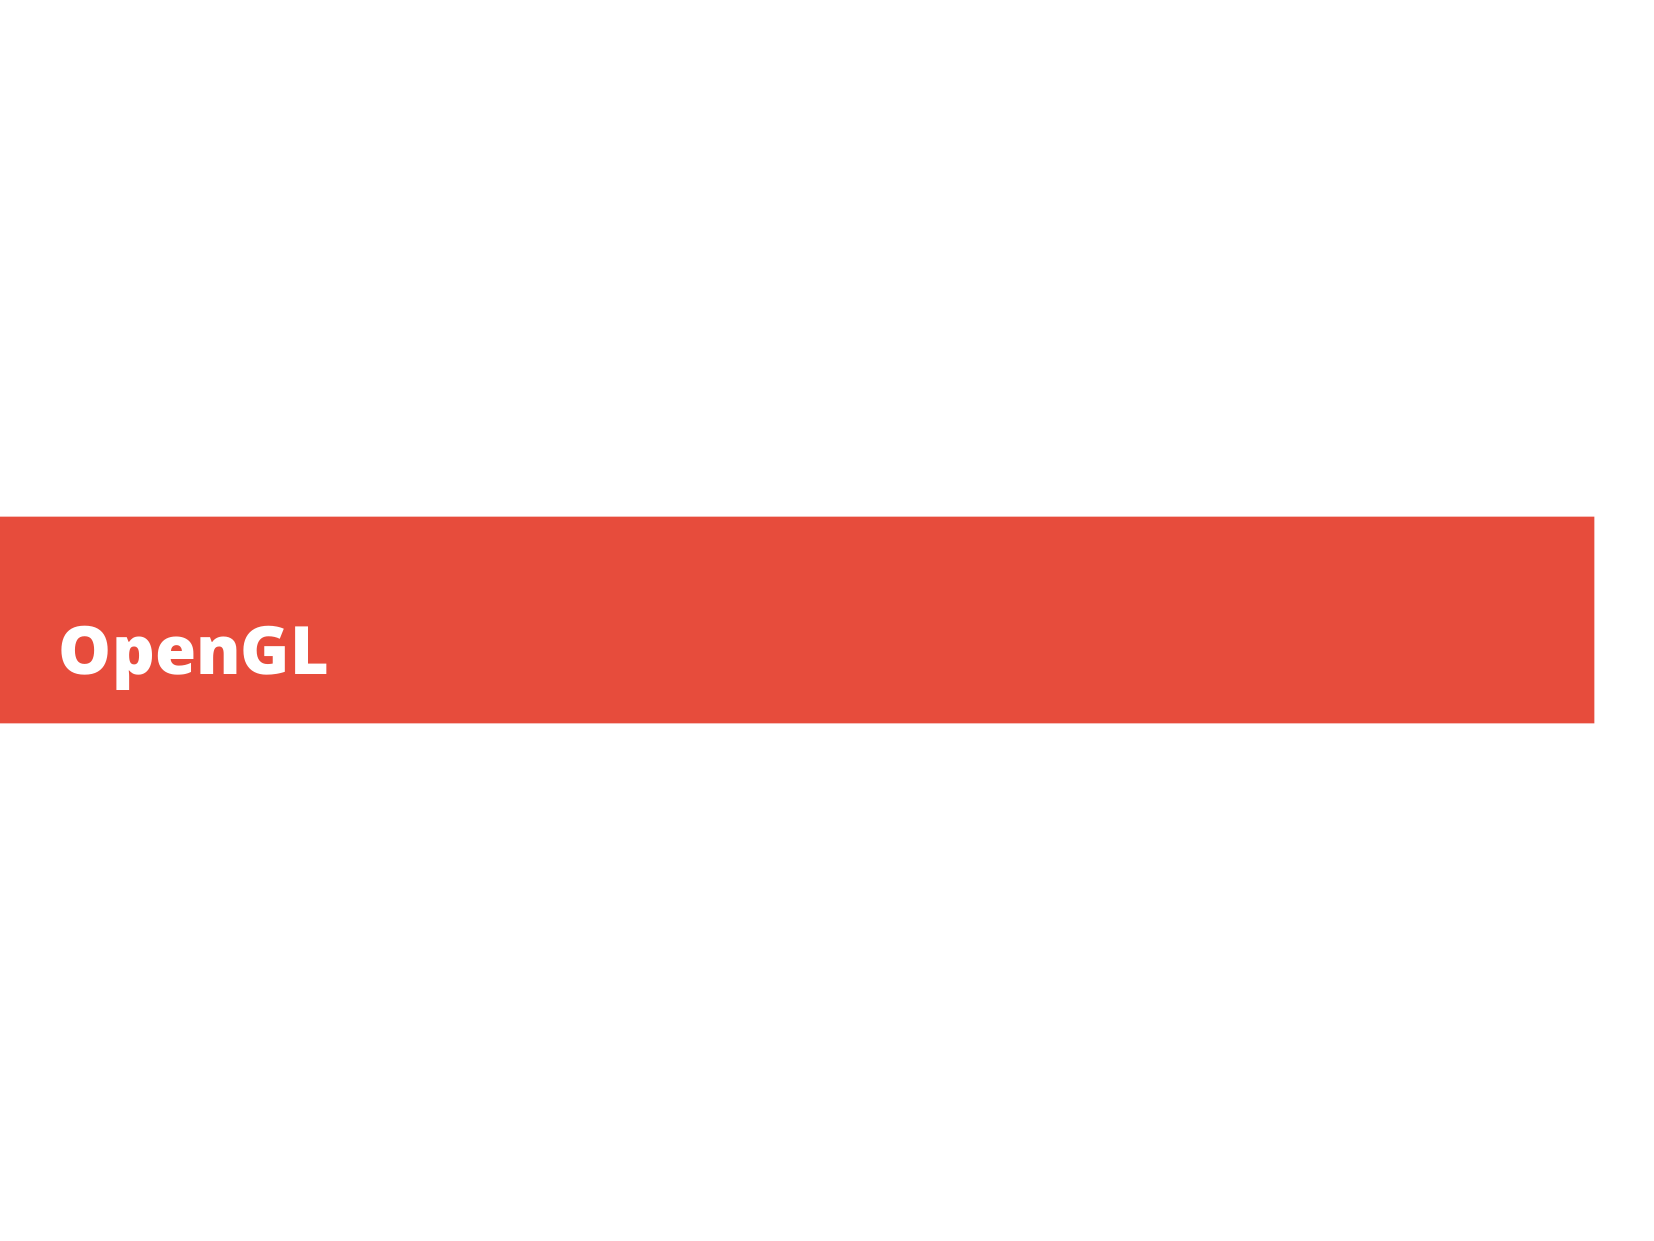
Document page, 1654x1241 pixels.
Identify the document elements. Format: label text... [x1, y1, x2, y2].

title OpenGL [59, 546, 1595, 694]
